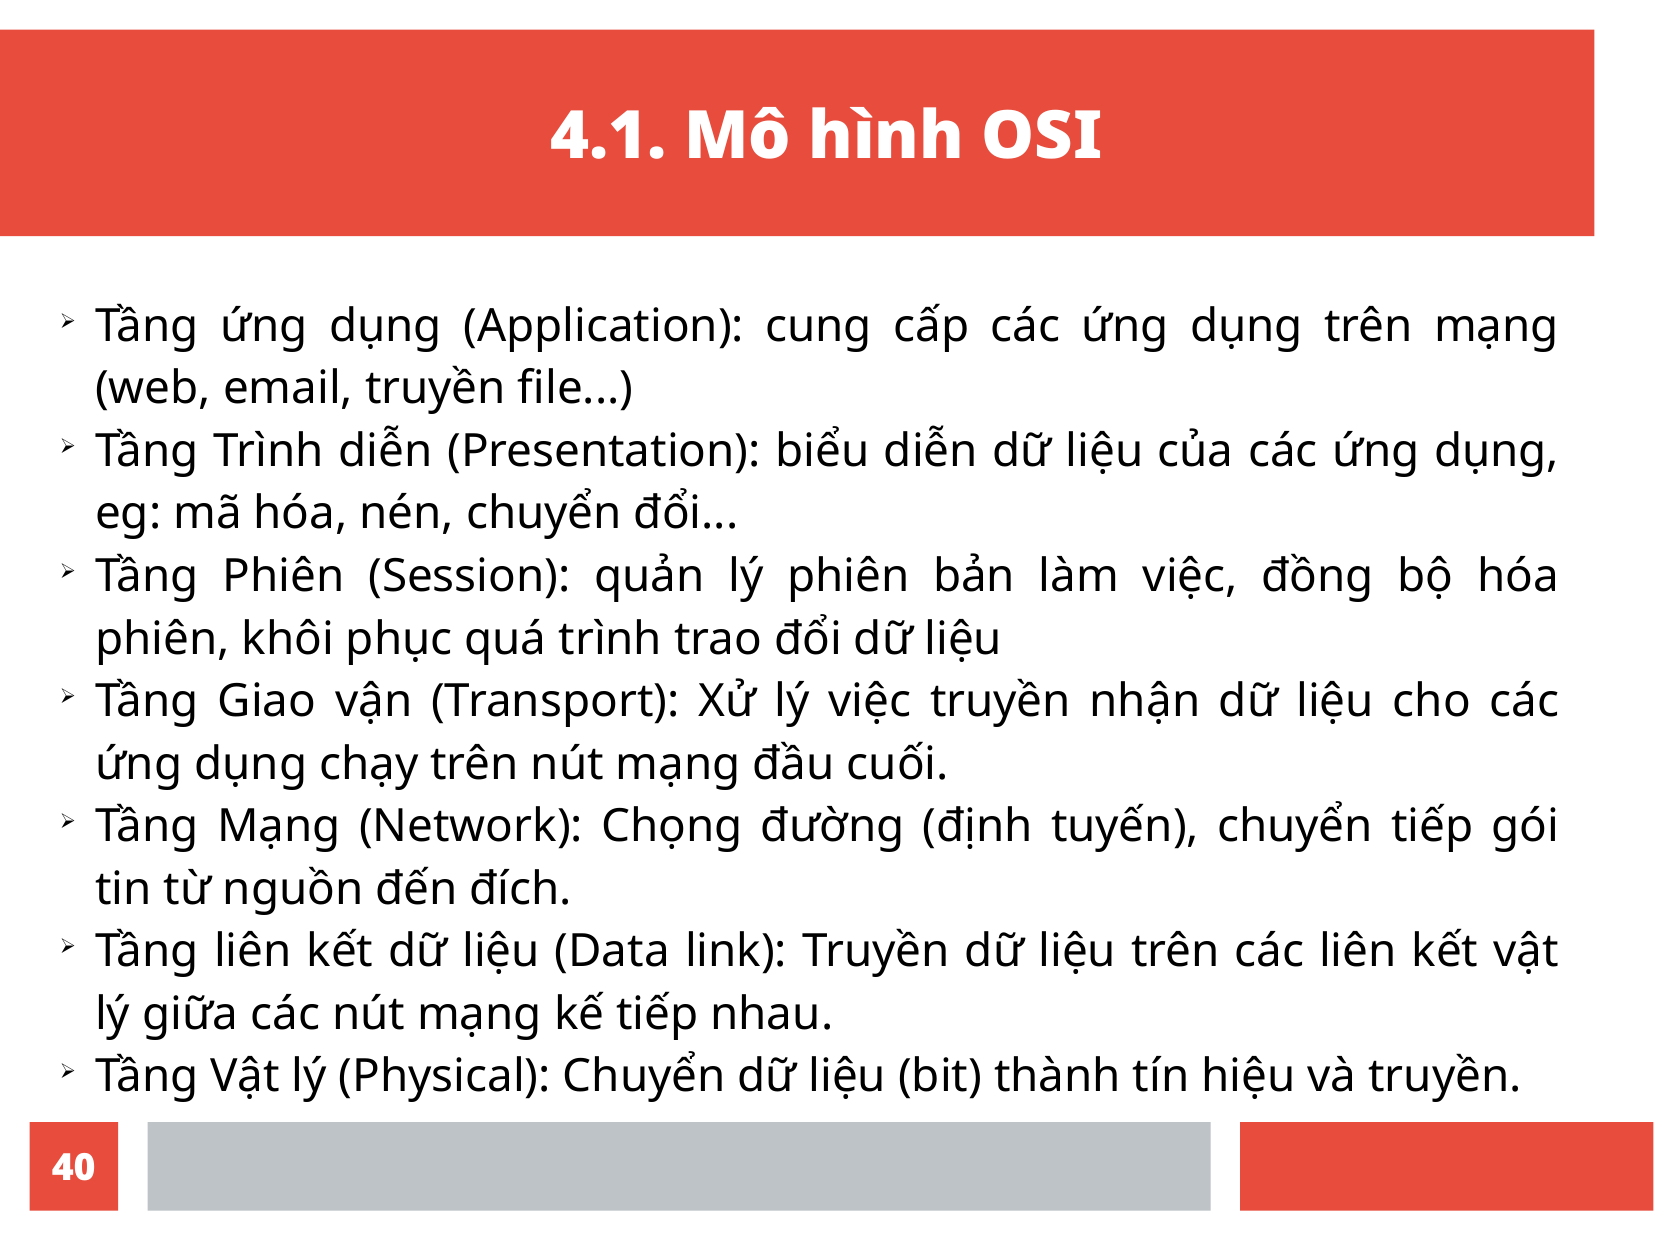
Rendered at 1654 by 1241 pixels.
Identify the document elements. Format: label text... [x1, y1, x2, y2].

title 4.1. Mô hình OSI [59, 59, 1595, 207]
text_box Tầng ứng dụng (Application): cung cấp các ứng dụng trên mạng (web, email, truyền file...) Tầng Trình diễn (Presentation): biểu diễn dữ liệu của các ứng dụng, eg: mã hóa, nén, chuyển đổi... Tầng Phiên (Session): quản lý phiên bản làm việc, đồng bộ hóa phiên, khôi phục quá trình trao đổi dữ liệu Tầng Giao vận (Transport): Xử lý việc truyền nhận dữ liệu cho các ứng dụng chạy trên nút mạng đầu cuối. Tầng Mạng (Network): Chọng đường (định tuyến), chuyển tiếp gói tin từ nguồn đến đích. Tầng liên kết dữ liệu (Data link): Truyền dữ liệu trên các liên kết vật lý giữa các nút mạng kế tiếp nhau. Tầng Vật lý (Physical): Chuyển dữ liệu (bit) thành tín hiệu và truyền. [45, 285, 1576, 1091]
